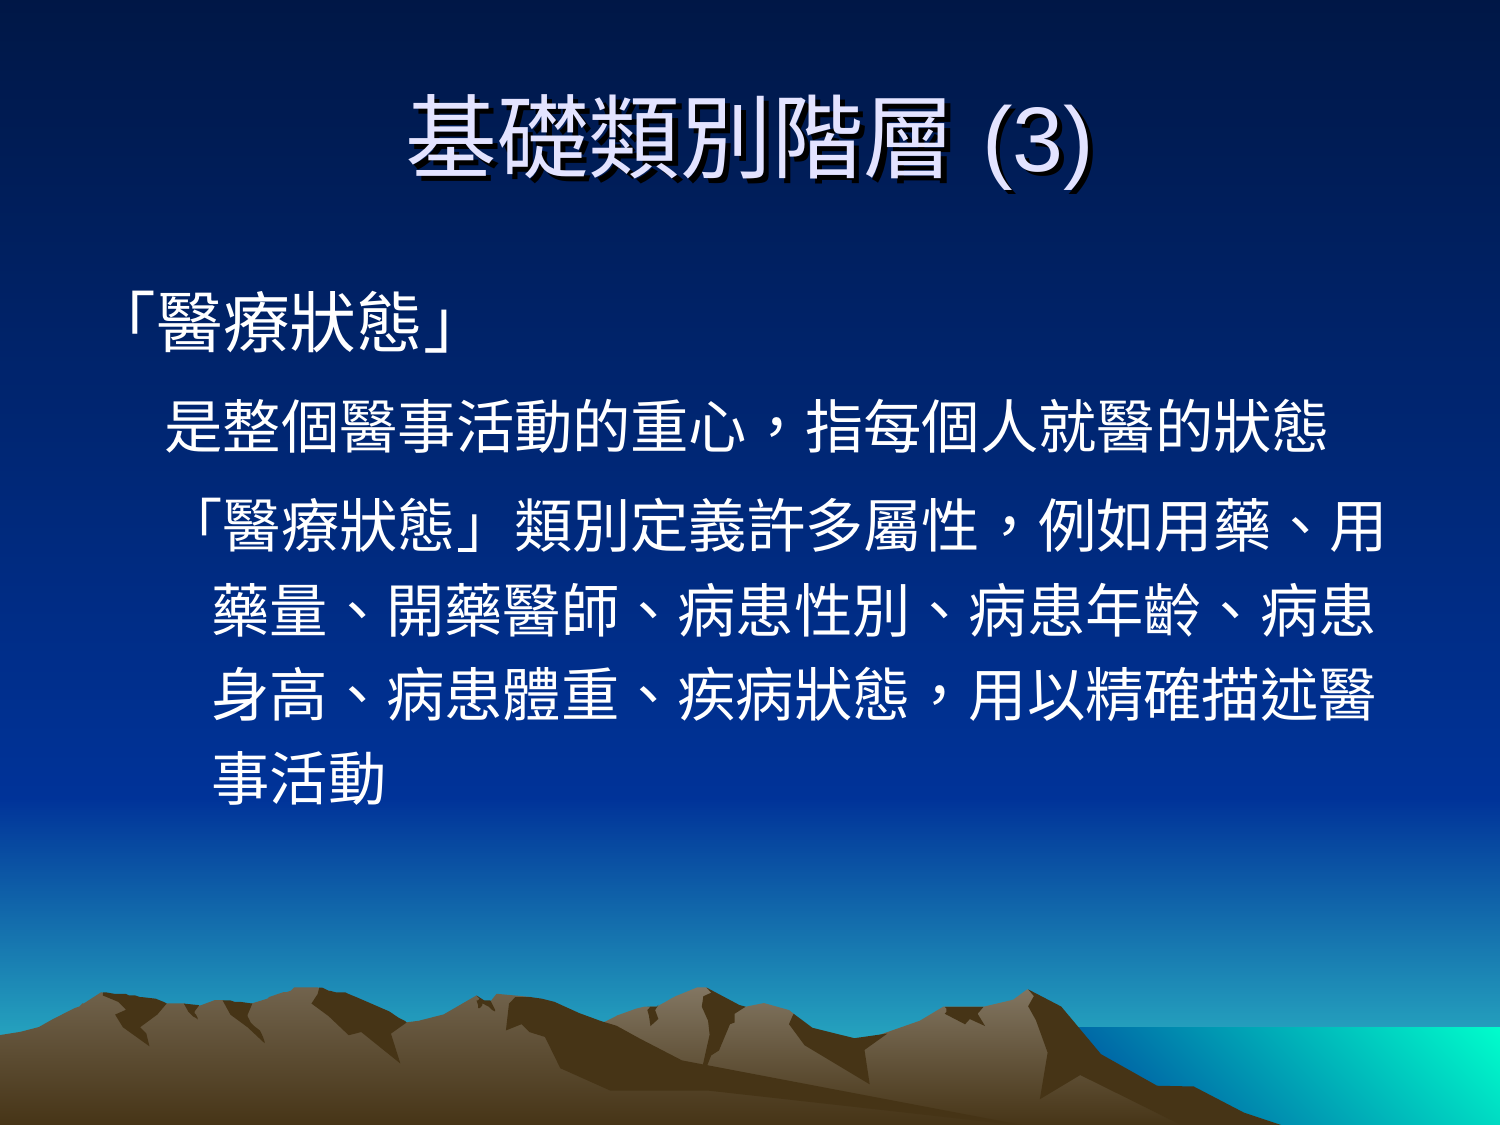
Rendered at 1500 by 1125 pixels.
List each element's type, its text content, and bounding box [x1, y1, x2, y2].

title 基礎類別階層(3) [75, 37, 1426, 225]
list 「醫療狀態」 是整個醫事活動的重心，指每個人就醫的狀態 「醫療狀態」類別定義許多屬性，例如用藥、用藥量、開藥醫師、病患性別、病患年齡、病患身高、病患體重、疾病狀態，用以精確描述醫事活動 [75, 262, 1426, 1001]
